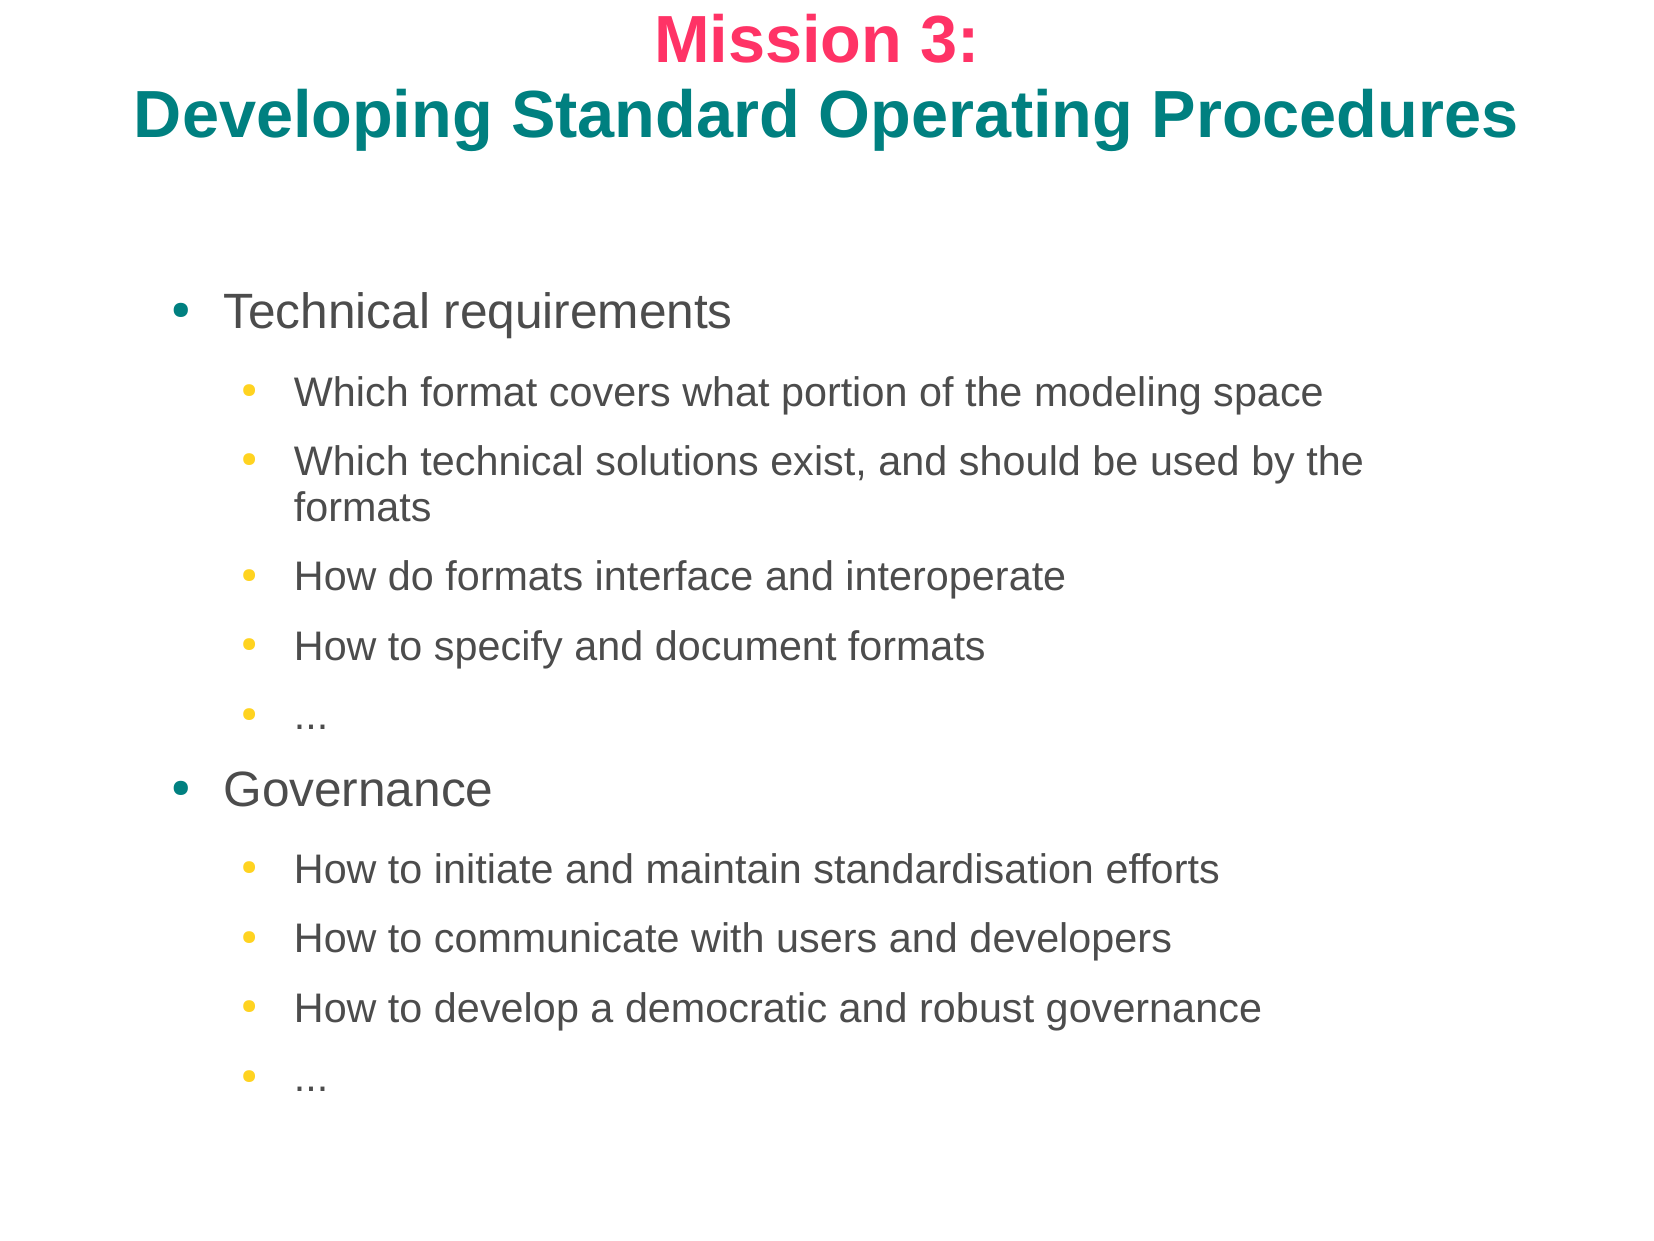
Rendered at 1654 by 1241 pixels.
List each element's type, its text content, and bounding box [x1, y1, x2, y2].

title Mission 3: Developing Standard Operating Procedures [0, 2, 1654, 152]
list Technical requirements Which format covers what portion of the modeling space Which technical solutions exist, and should be used by the formats How do formats interface and interoperate How to specify and document formats ... Governance How to initiate and maintain standardisation efforts How to communicate with users and developers How to develop a democratic and robust governance ... [153, 284, 1501, 1103]
